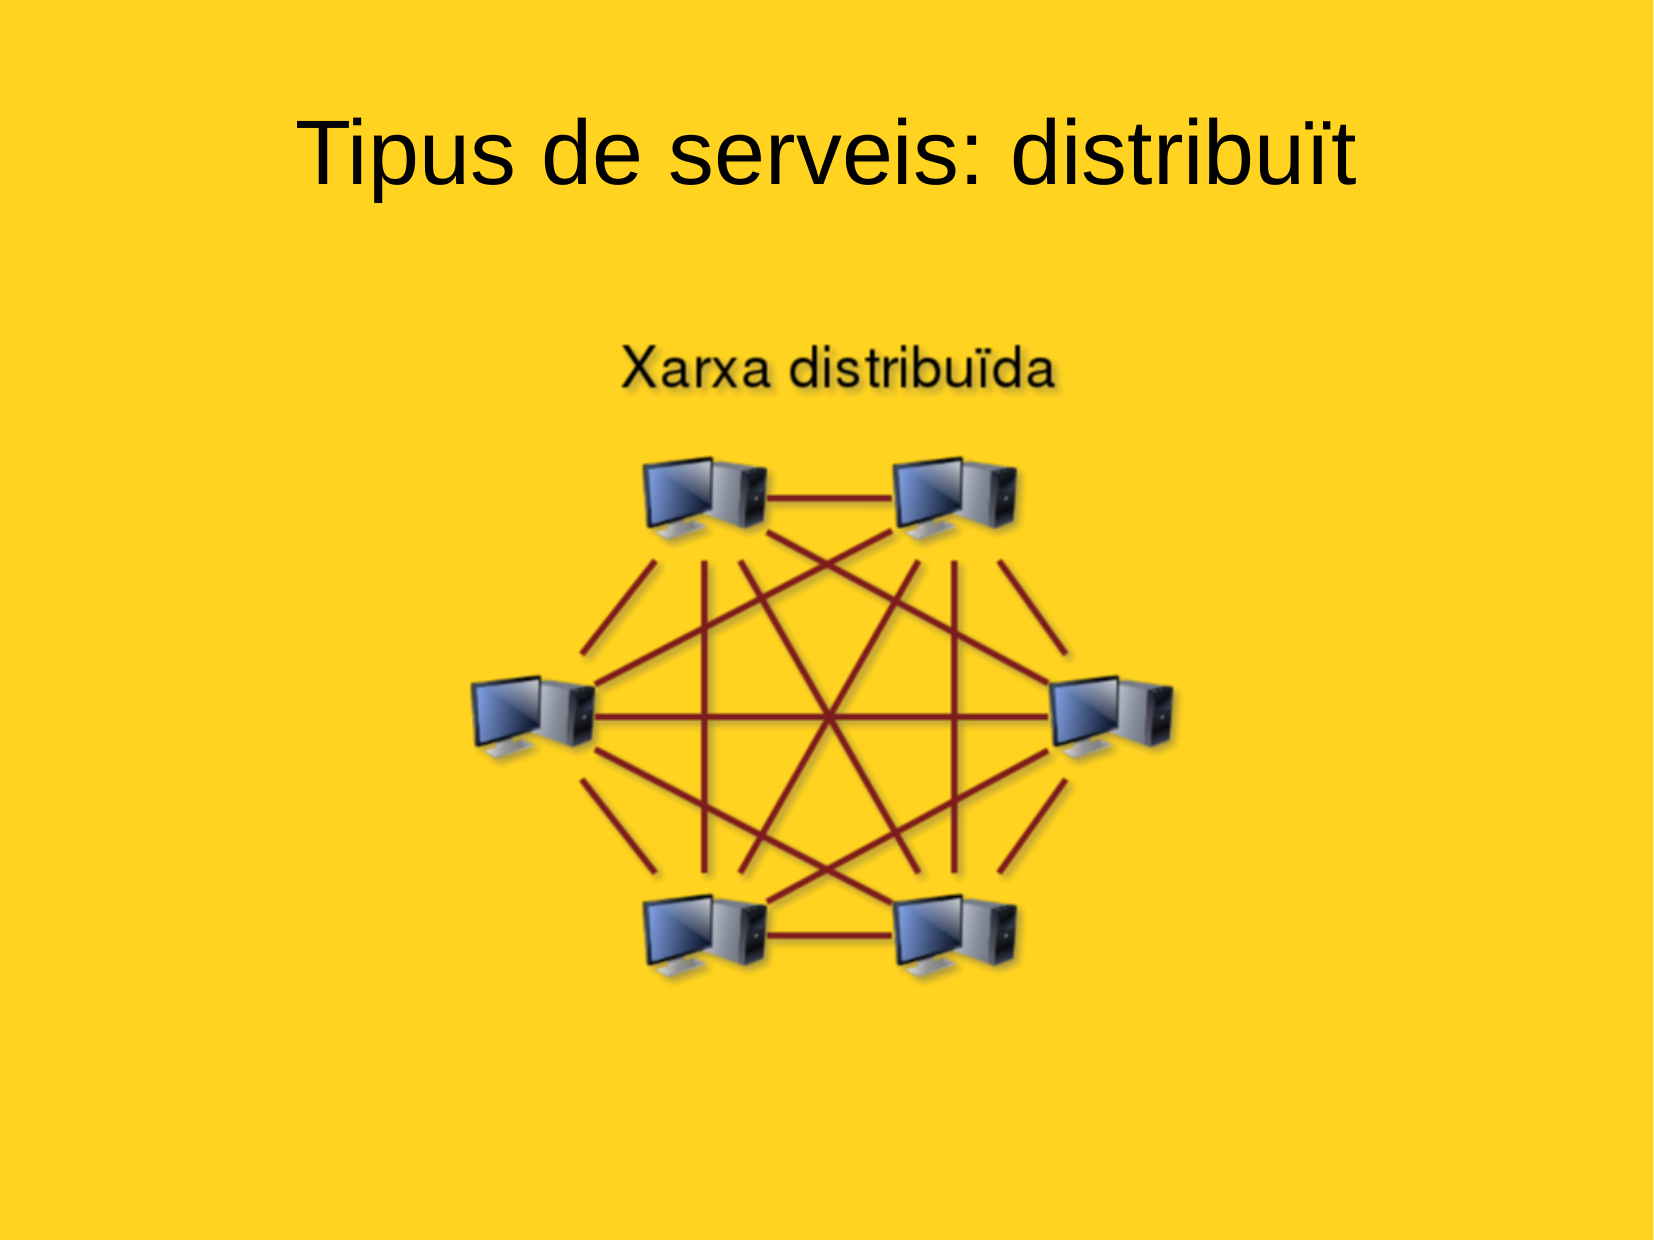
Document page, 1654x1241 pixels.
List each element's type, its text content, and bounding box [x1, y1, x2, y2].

title Tipus de serveis: distribuït [82, 49, 1571, 257]
picture [468, 290, 1185, 1010]
